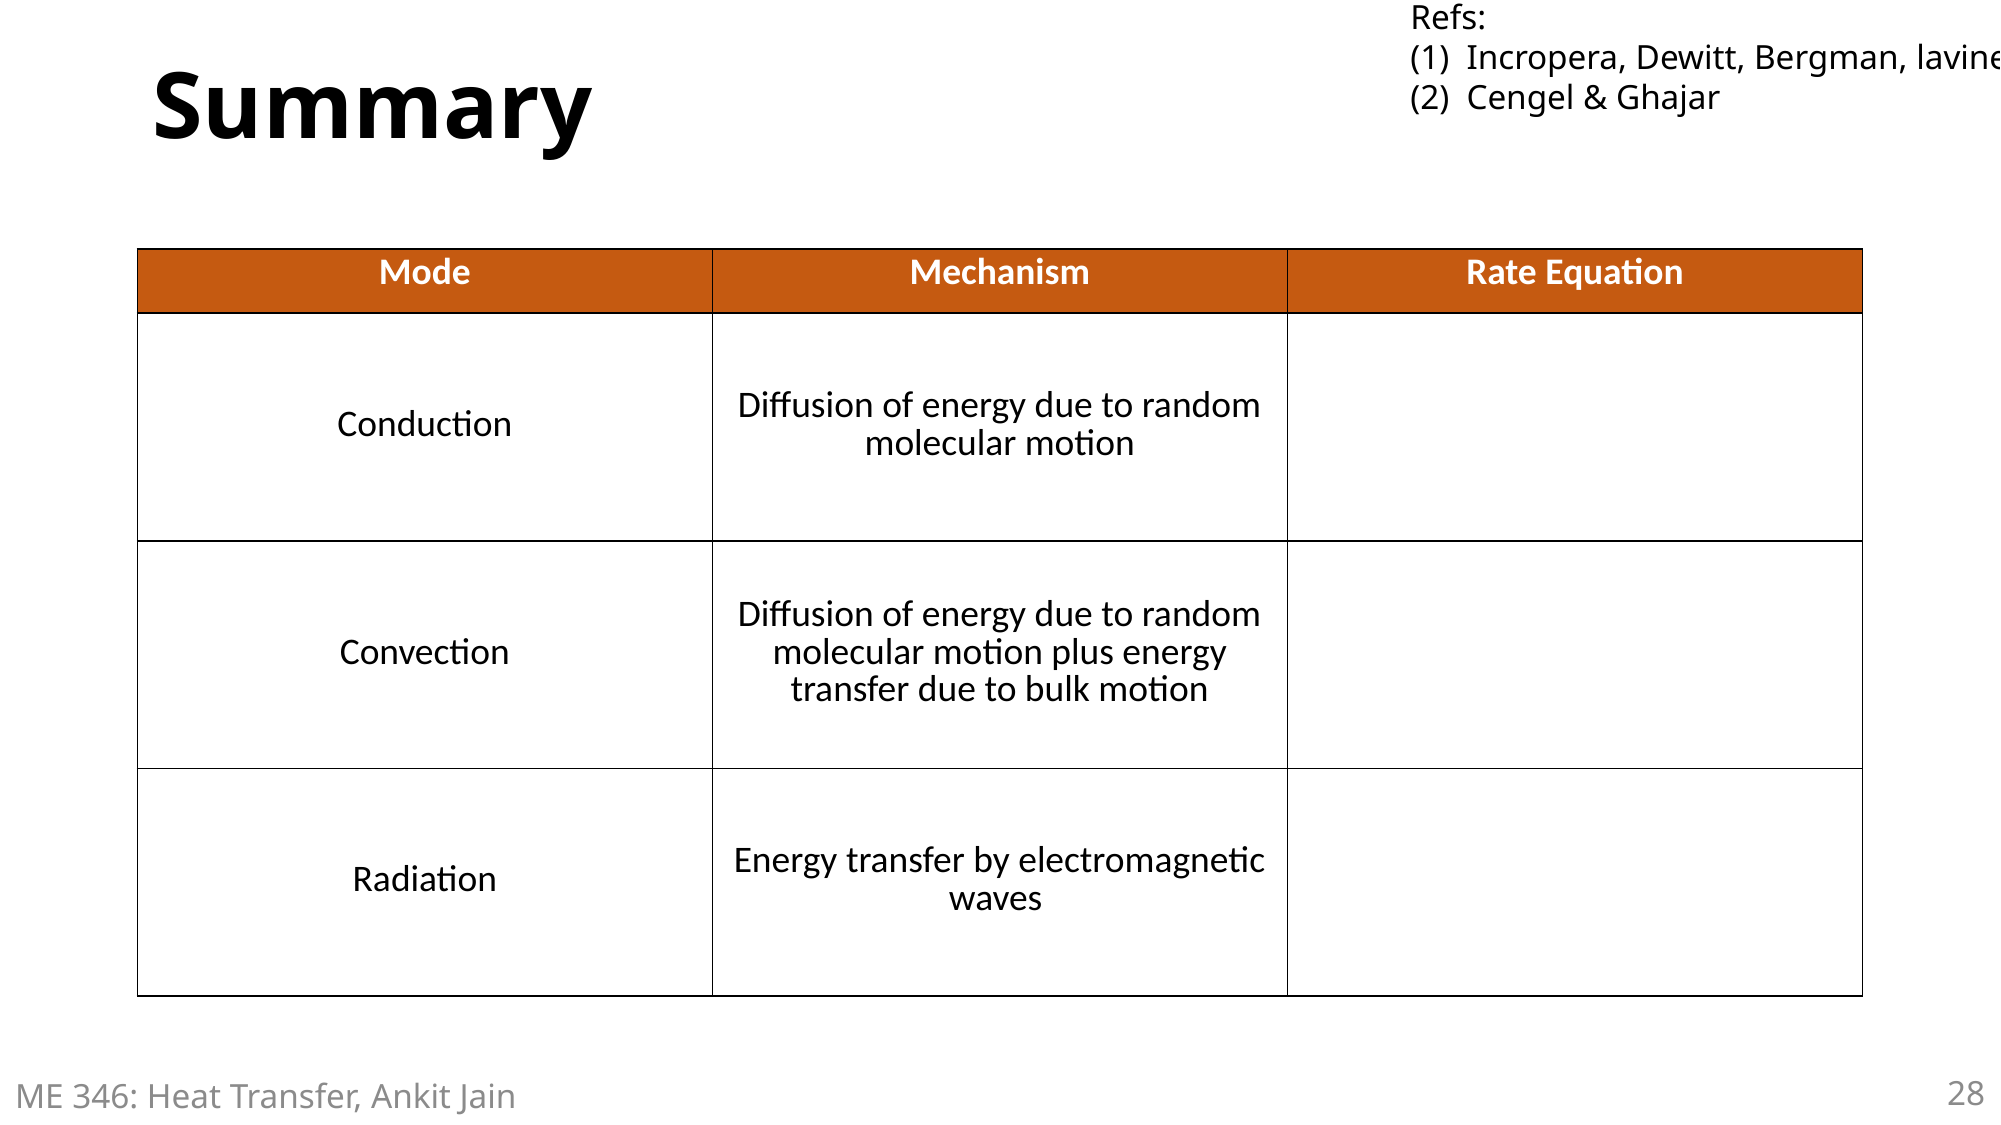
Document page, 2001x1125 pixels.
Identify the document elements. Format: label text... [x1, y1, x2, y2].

table_cell Radiation [138, 769, 712, 995]
table_cell [1288, 769, 1862, 995]
text_box Refs: Incropera, Dewitt, Bergman, lavine Cengel & Ghajar [1395, 0, 2000, 124]
table_cell Diffusion of energy due to random molecular motion [713, 314, 1287, 540]
table_cell Energy transfer by electromagnetic waves [713, 769, 1287, 995]
table_header Mode [138, 250, 712, 312]
table_cell [1288, 542, 1862, 768]
table_header Mechanism [713, 250, 1287, 312]
footer ME 346: Heat Transfer, Ankit Jain [0, 1065, 1045, 1125]
text_box Summary [137, 0, 1863, 218]
table_cell [1288, 314, 1862, 540]
table_cell Conduction [138, 314, 712, 540]
table_cell Diffusion of energy due to random molecular motion plus energy transfer due to bulk motion [713, 542, 1287, 768]
table_cell Convection [138, 542, 712, 768]
table_header Rate Equation [1288, 250, 1862, 312]
